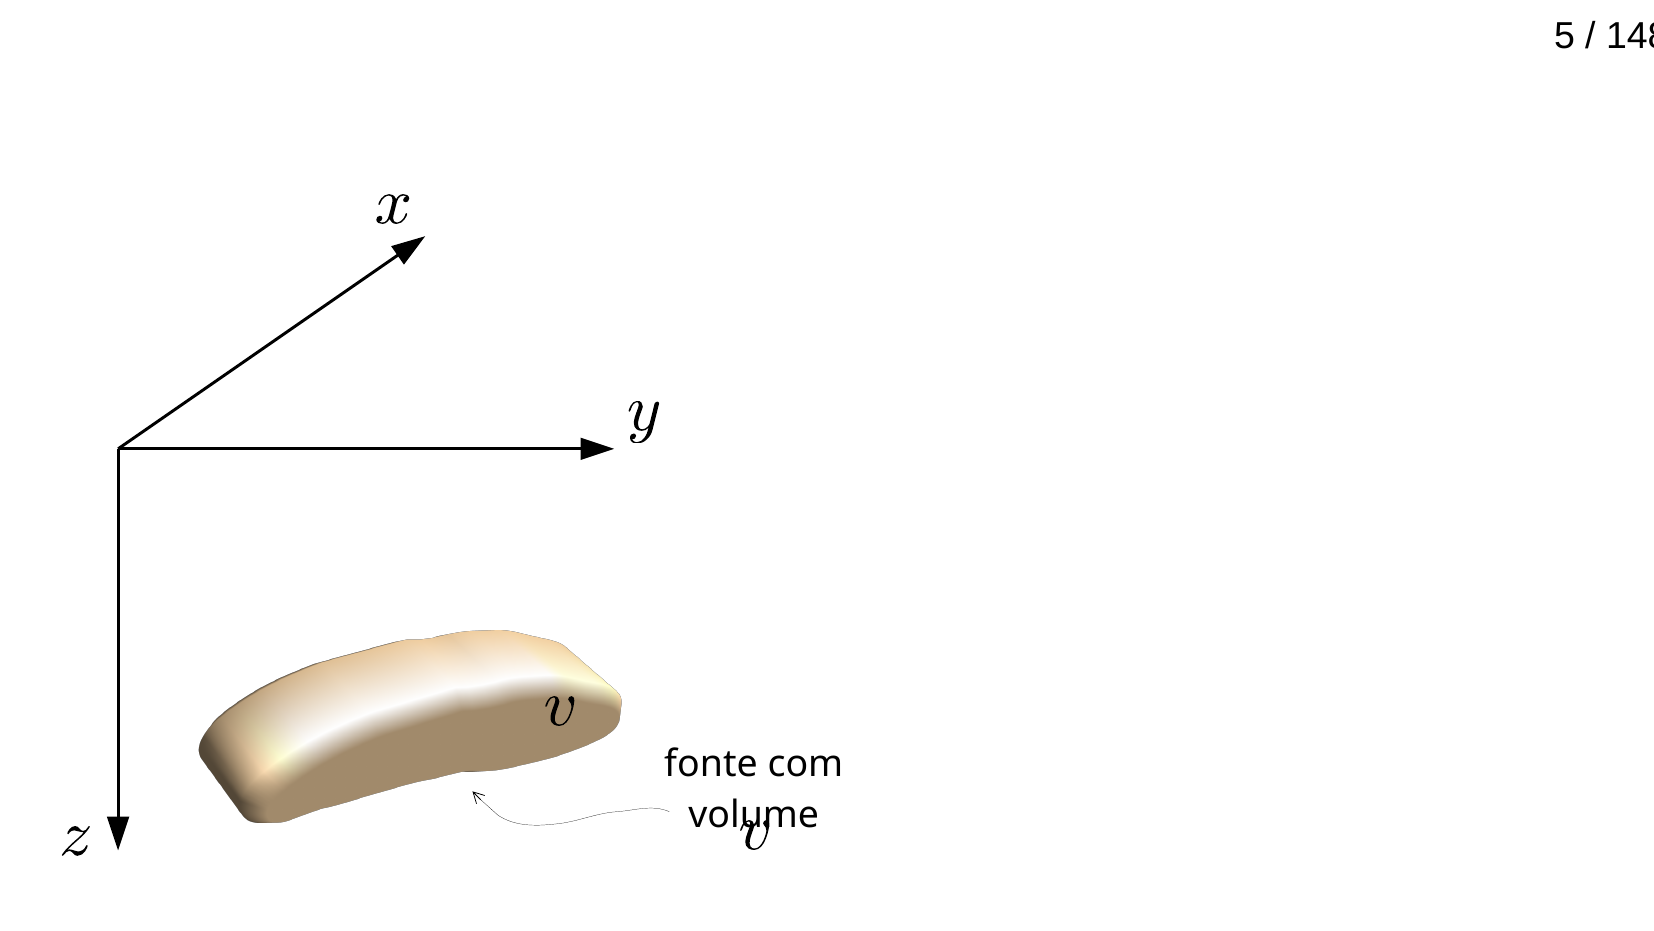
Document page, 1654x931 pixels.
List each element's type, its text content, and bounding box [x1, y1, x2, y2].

picture [626, 401, 662, 443]
picture [738, 820, 773, 850]
picture [543, 696, 578, 726]
text_box <number> / 148 [1430, 0, 1654, 71]
text_box fonte com volume [649, 729, 875, 827]
picture [374, 194, 413, 224]
picture [59, 826, 93, 856]
